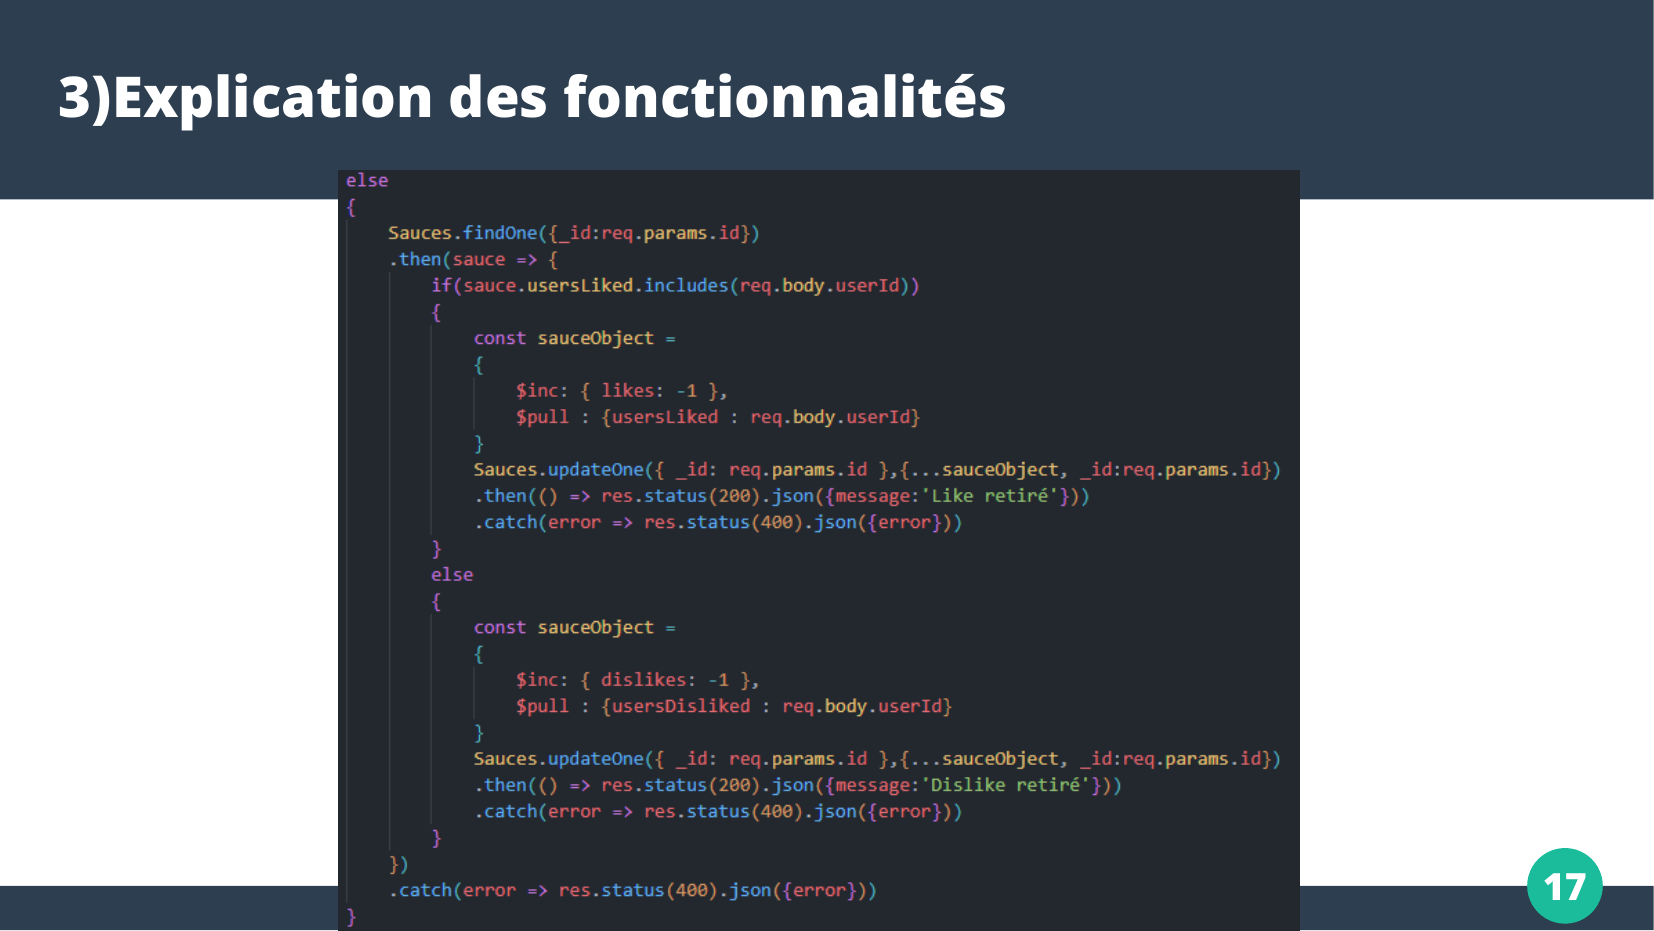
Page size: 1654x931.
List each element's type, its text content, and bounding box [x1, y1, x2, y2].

picture [338, 170, 1300, 931]
title 3)Explication des fonctionnalités [59, 37, 1595, 155]
